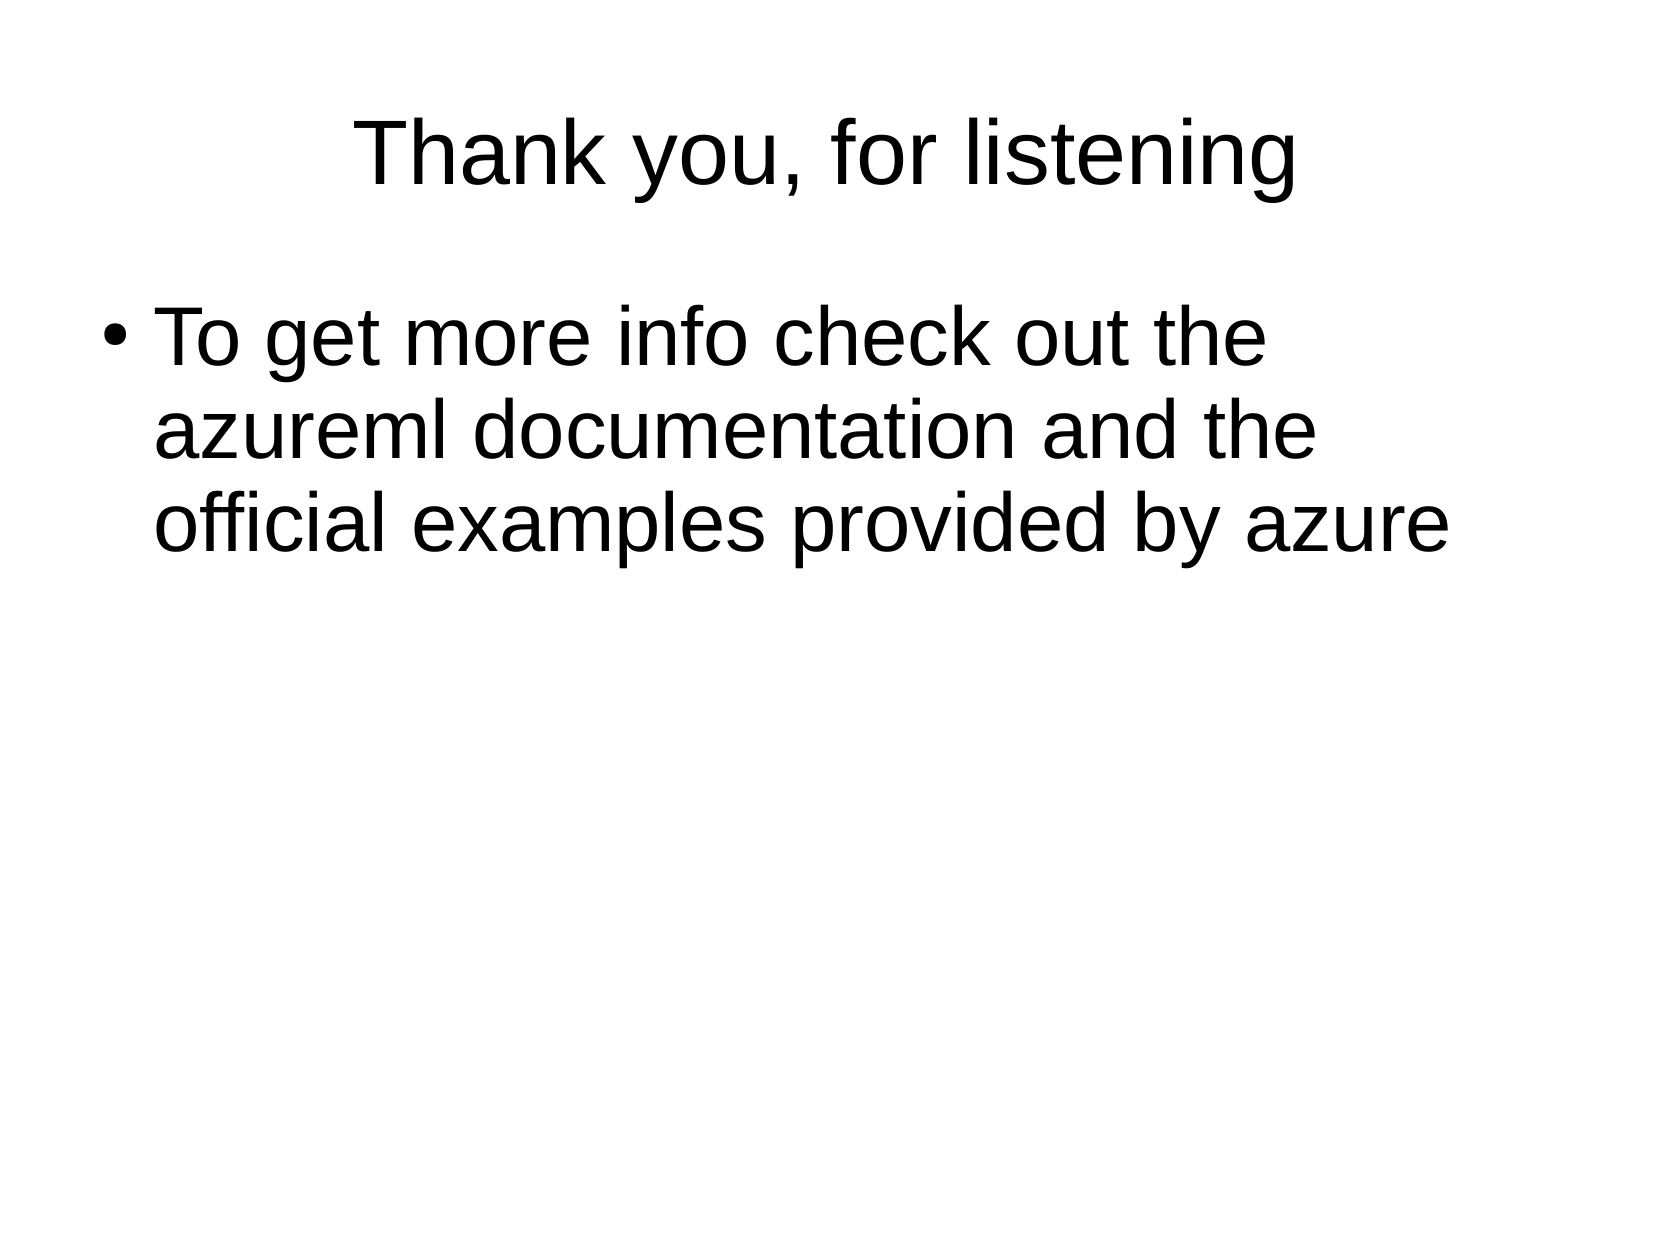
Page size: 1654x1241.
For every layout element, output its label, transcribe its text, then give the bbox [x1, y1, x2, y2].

list To get more info check out the azureml documentation and the official examples provided by azure [82, 290, 1571, 1109]
title Thank you, for listening [82, 49, 1571, 257]
